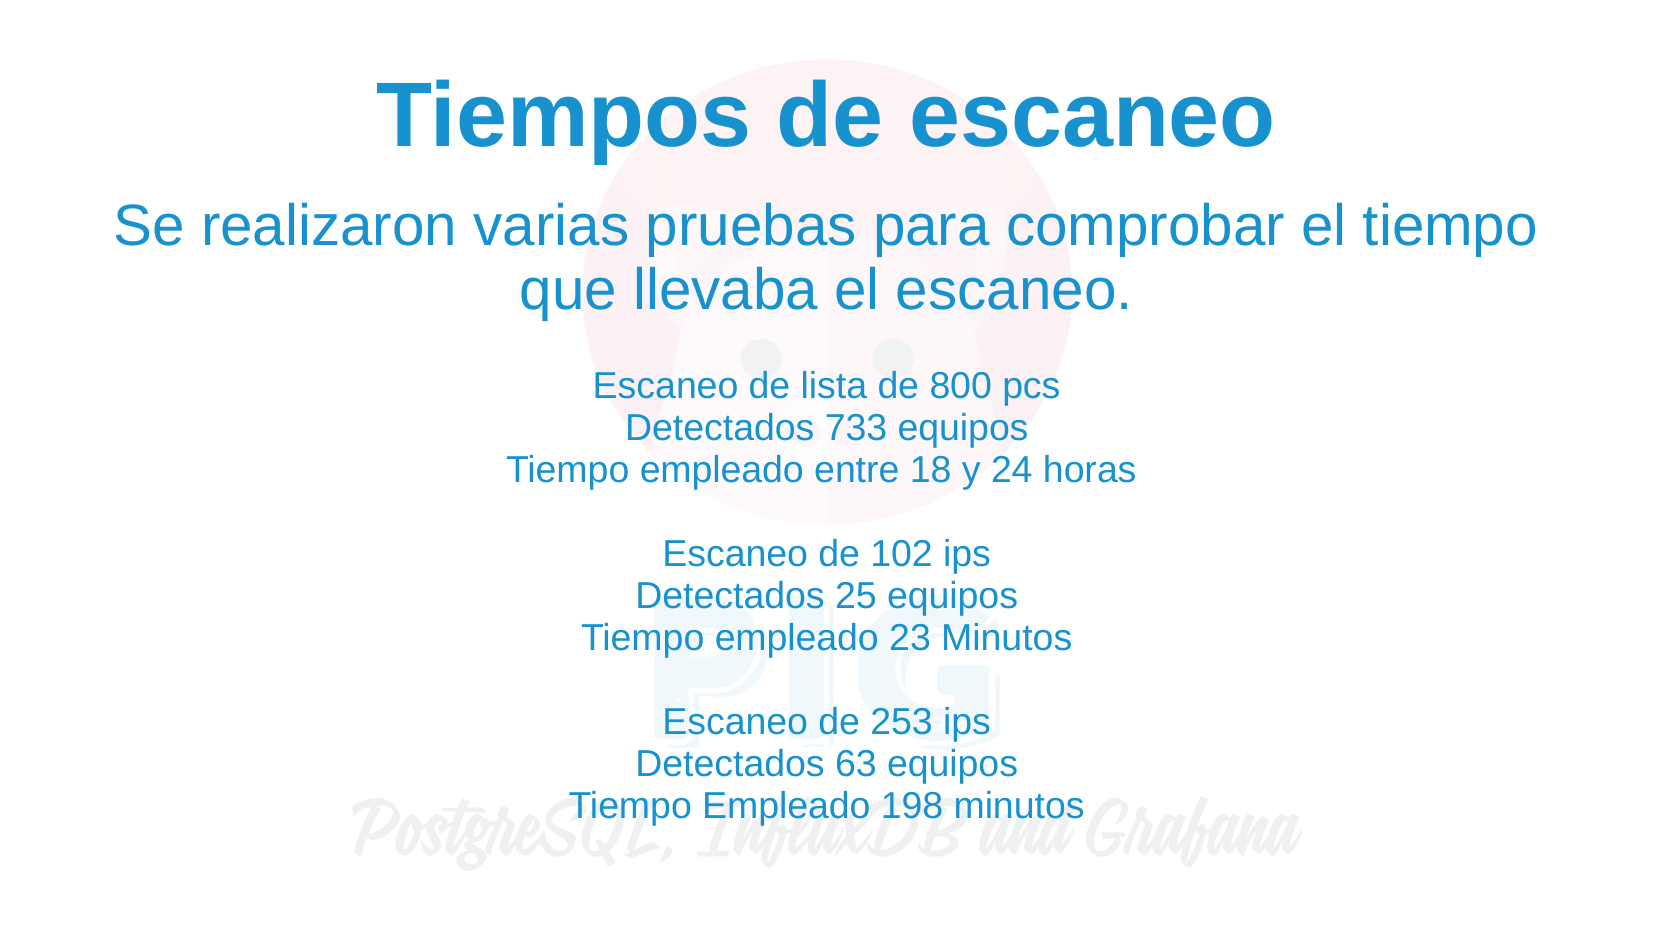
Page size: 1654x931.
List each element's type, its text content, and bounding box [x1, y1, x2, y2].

subtitle Se realizaron varias pruebas para comprobar el tiempo que llevaba el escaneo. Escaneo de lista de 800 pcs Detectados 733 equipos Tiempo empleado entre 18 y 24 horas Escaneo de 102 ips Detectados 25 equipos Tiempo empleado 23 Minutos Escaneo de 253 ips Detectados 63 equipos Tiempo Empleado 198 minutos [82, 192, 1571, 875]
title Tiempos de escaneo [82, 37, 1571, 192]
